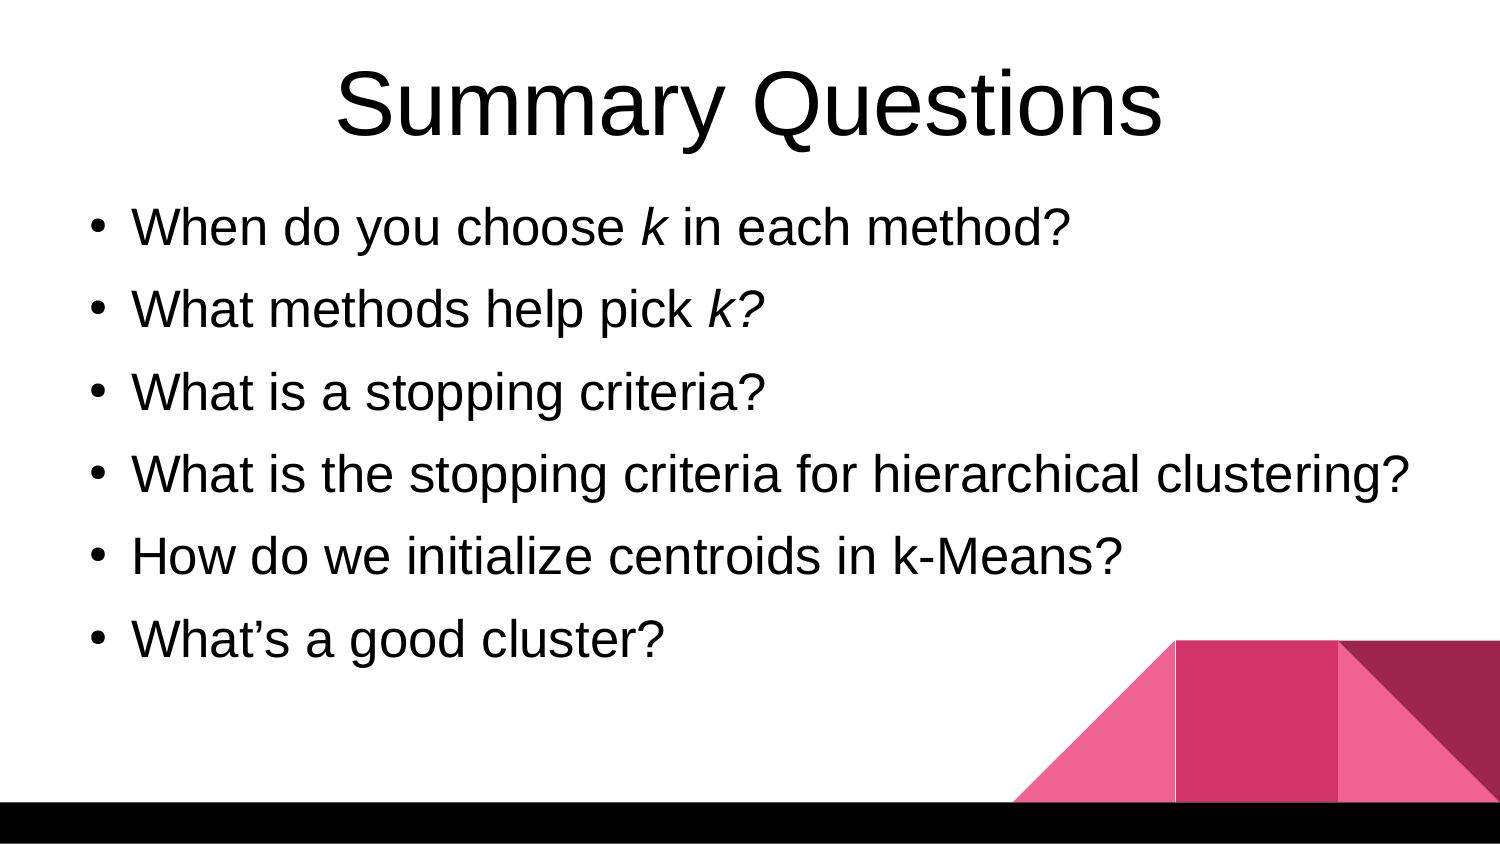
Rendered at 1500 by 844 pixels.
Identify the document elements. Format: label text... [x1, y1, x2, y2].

title Summary Questions [75, 33, 1425, 175]
list When do you choose k in each method? What methods help pick k? What is a stopping criteria? What is the stopping criteria for hierarchical clustering? How do we initialize centroids in k-Means? What’s a good cluster? [75, 197, 1425, 687]
